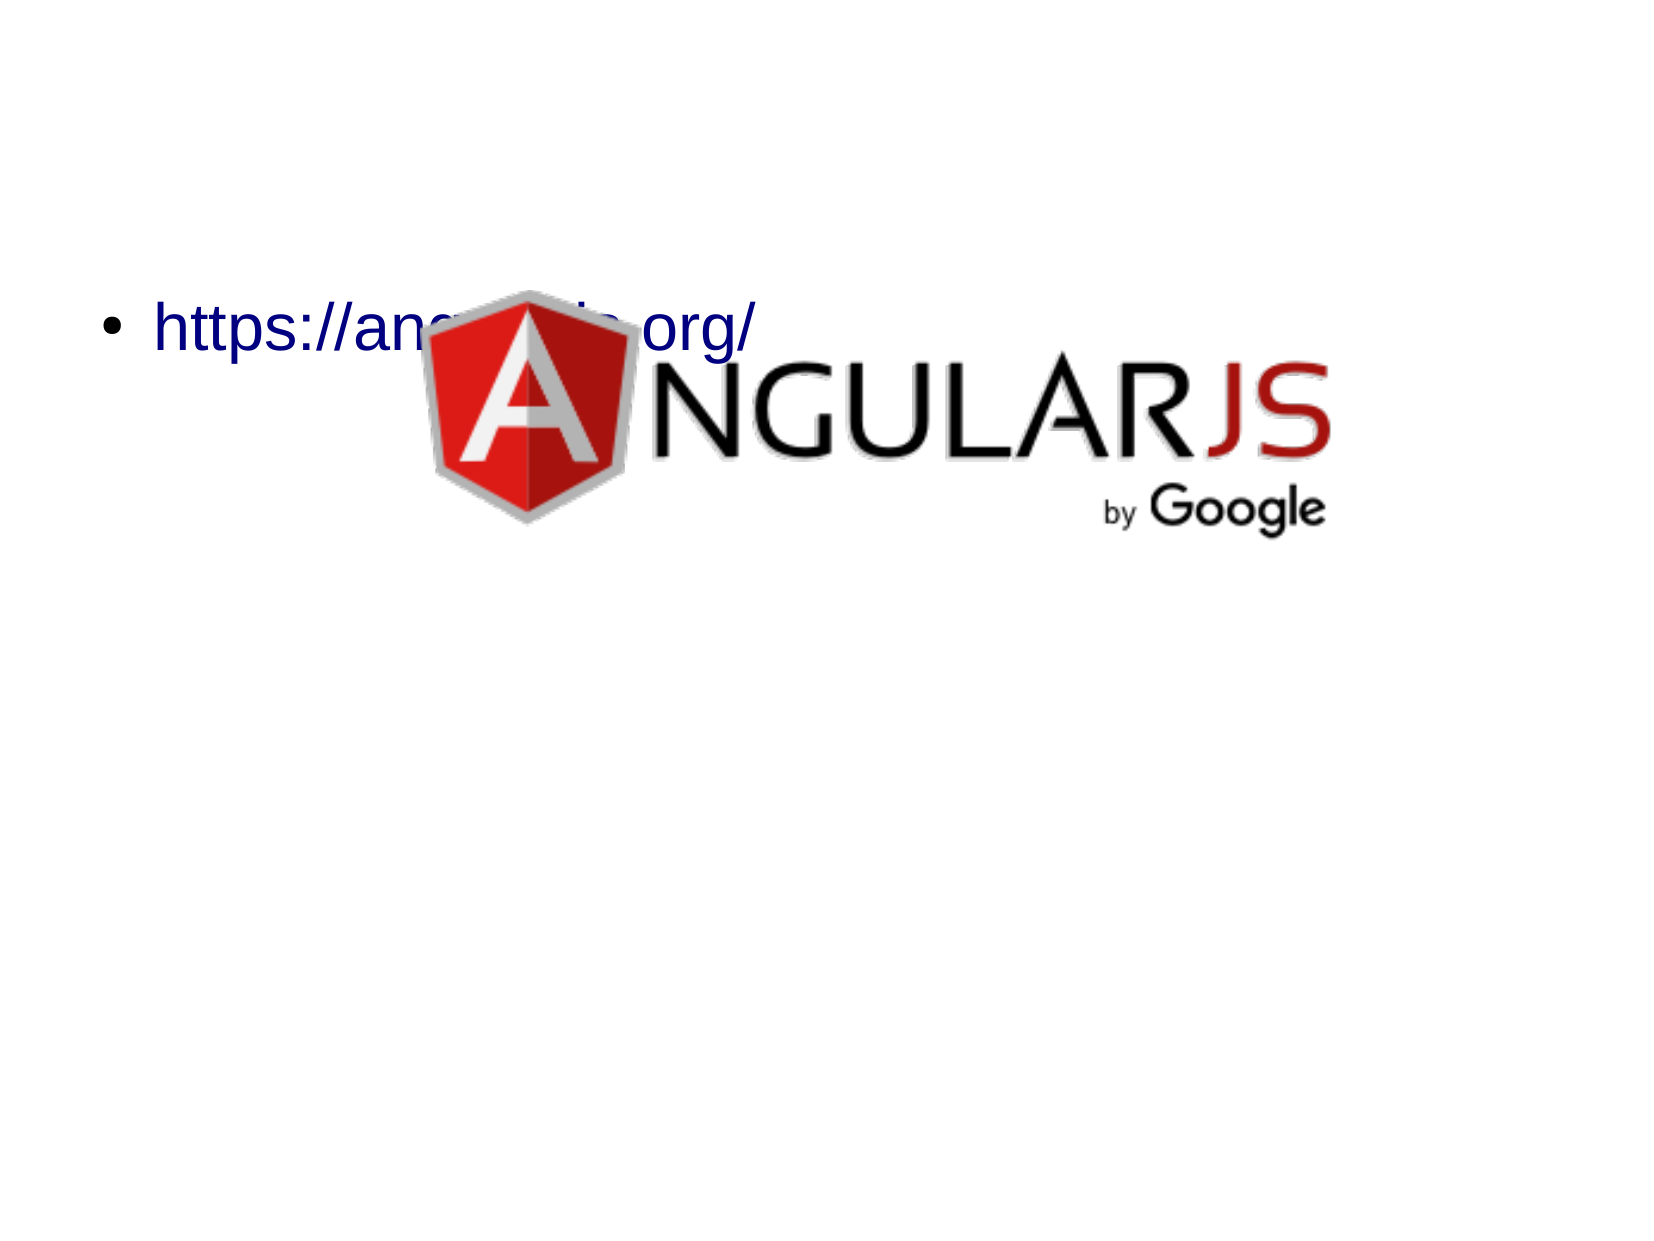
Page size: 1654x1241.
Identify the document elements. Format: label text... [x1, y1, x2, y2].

picture [420, 290, 1333, 548]
list https://angularjs.org/ [82, 290, 1571, 1010]
